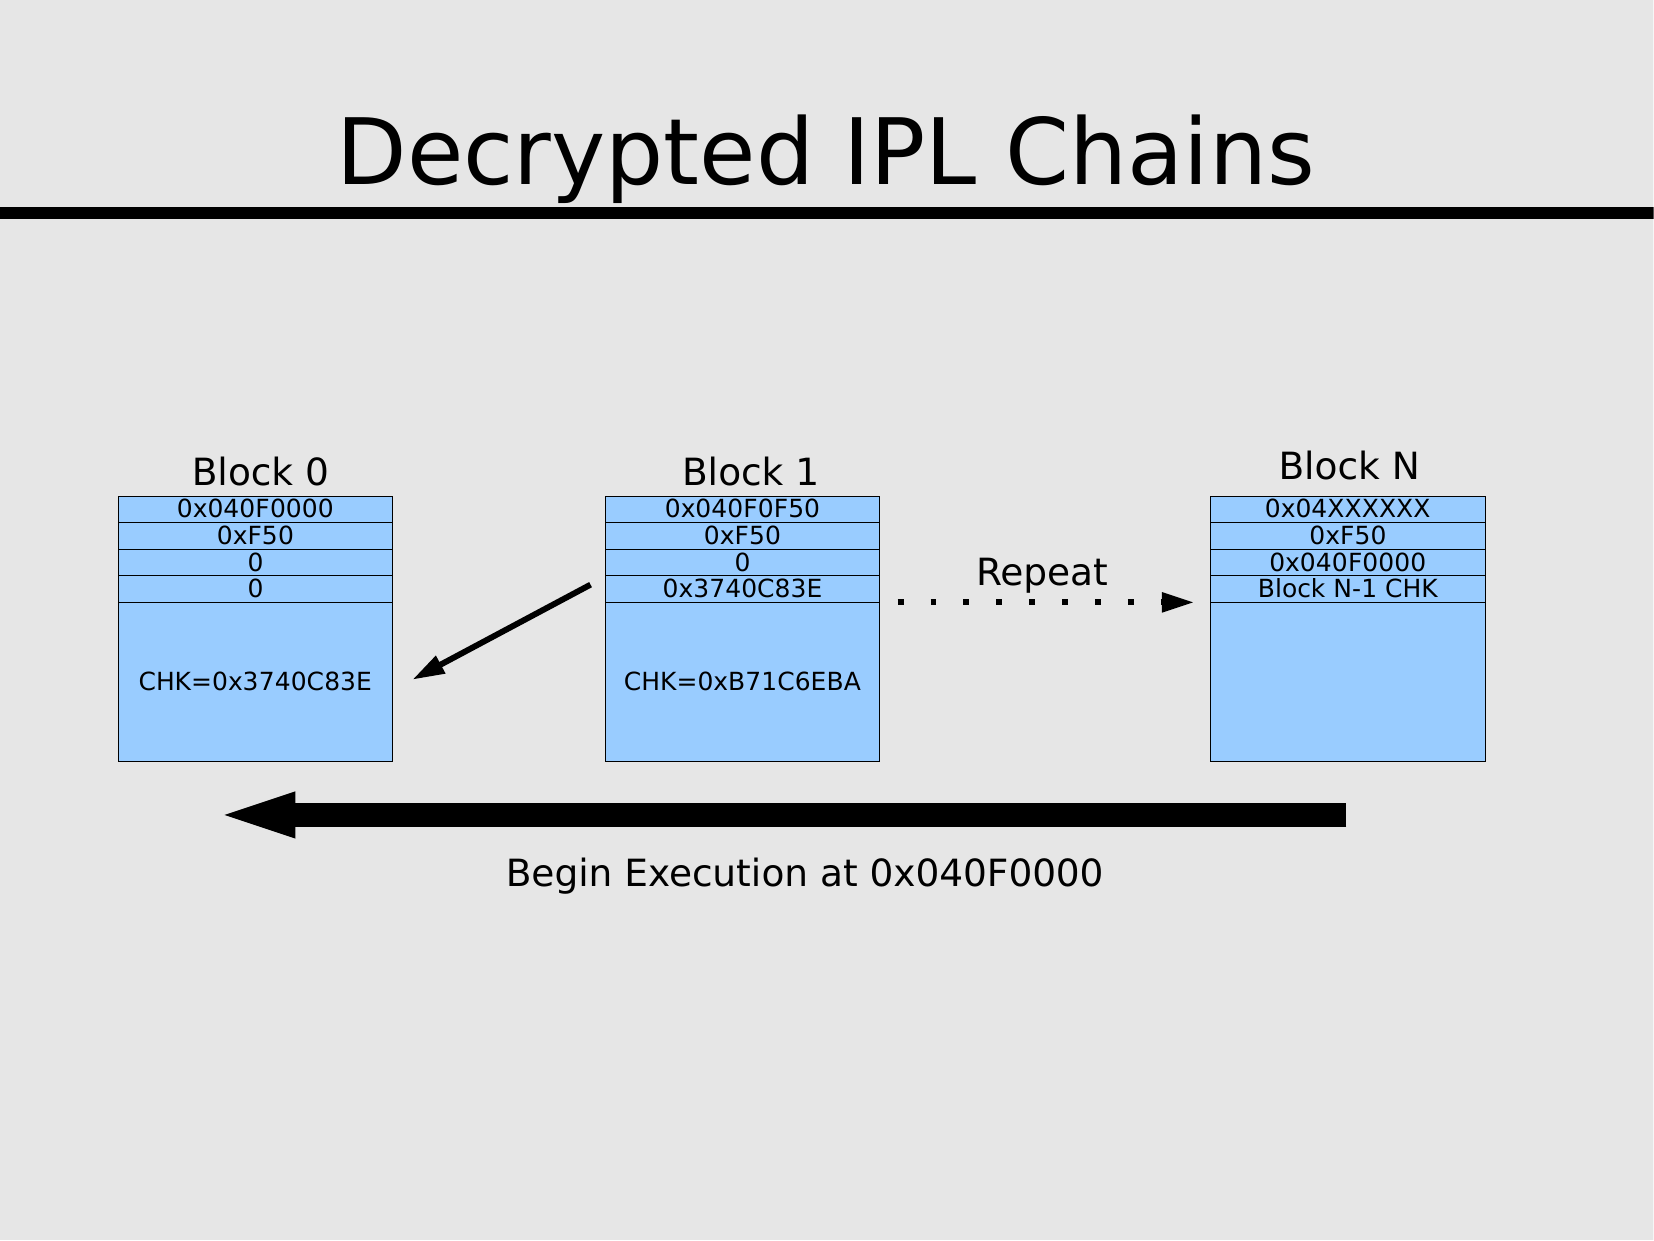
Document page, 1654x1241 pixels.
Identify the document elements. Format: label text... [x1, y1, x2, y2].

text_box [1210, 602, 1486, 762]
text_box 0xF50 [605, 522, 880, 549]
text_box 0xF50 [1210, 522, 1486, 549]
text_box 0x040F0F50 [605, 496, 880, 522]
text_box Begin Execution at 0x040F0000 [491, 844, 1109, 903]
text_box CHK=0x3740C83E [118, 602, 393, 762]
text_box Block N-1 CHK [1210, 575, 1486, 602]
title Decrypted IPL Chains [82, 56, 1571, 250]
text_box 0 [605, 549, 880, 575]
text_box 0xF50 [118, 522, 393, 549]
text_box 0 [118, 549, 393, 575]
text_box 0 [118, 575, 393, 602]
text_box 0x040F0000 [118, 496, 393, 522]
text_box 0x3740C83E [605, 575, 880, 602]
text_box 0x040F0000 [1210, 549, 1486, 575]
text_box Block 0 [177, 442, 342, 502]
text_box Block N [1263, 437, 1433, 496]
text_box CHK=0xB71C6EBA [605, 602, 880, 762]
text_box Repeat [961, 543, 1121, 602]
text_box 0x04XXXXXX [1210, 496, 1486, 522]
text_box Block 1 [667, 443, 832, 502]
